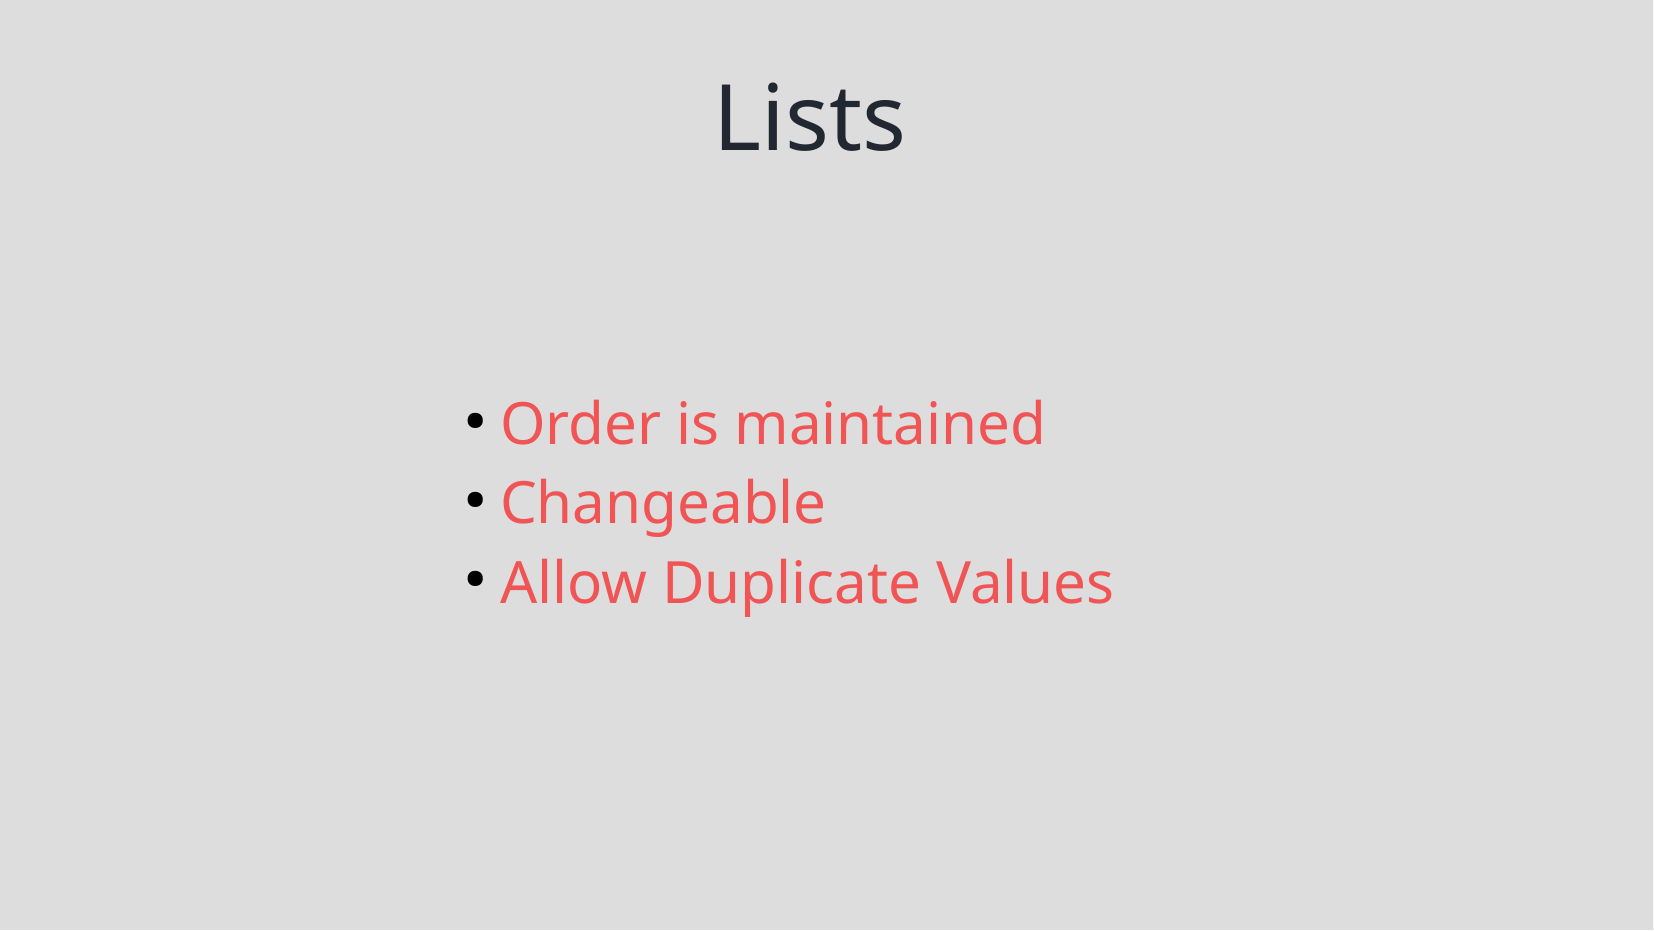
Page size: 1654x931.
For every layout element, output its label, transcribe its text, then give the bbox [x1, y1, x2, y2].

title Lists [82, 37, 1538, 193]
text_box Order is maintained Changeable Allow Duplicate Values [450, 375, 1654, 606]
